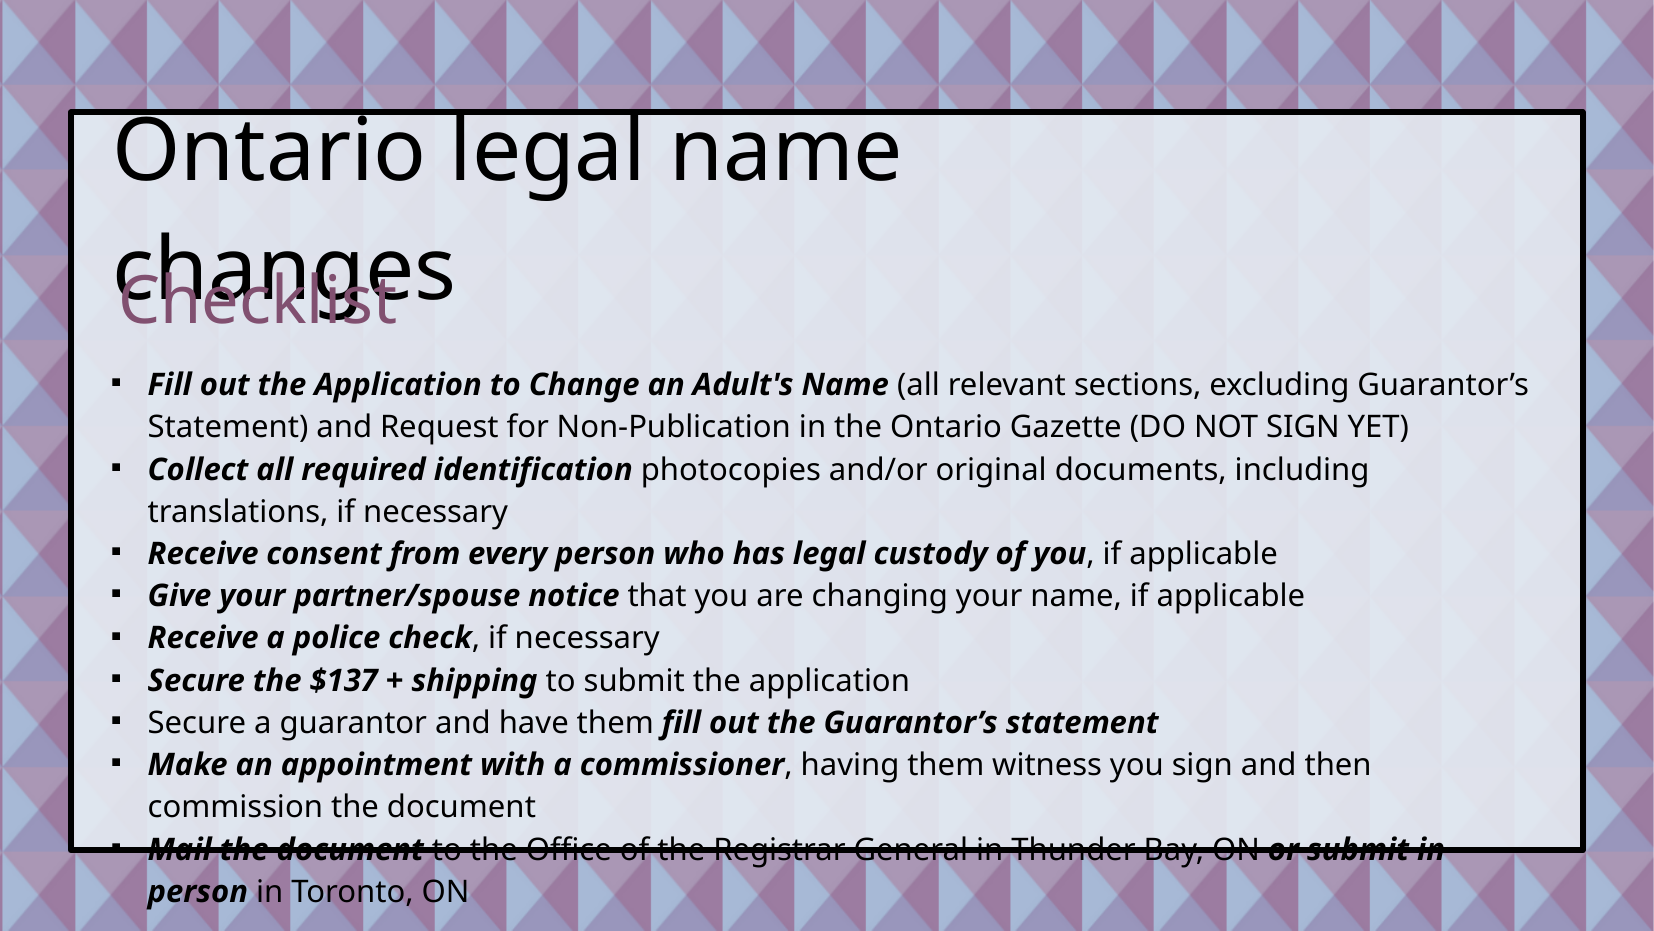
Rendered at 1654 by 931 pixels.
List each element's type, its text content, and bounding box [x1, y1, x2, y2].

text_box [530, 840, 544, 851]
text_box [898, 845, 907, 851]
text_box [989, 845, 998, 851]
text_box [70, 112, 1583, 851]
text_box [1149, 840, 1158, 847]
title Checklist [118, 251, 1099, 343]
text_box [624, 845, 633, 851]
text_box [755, 845, 764, 851]
text_box [673, 845, 682, 851]
text_box [505, 845, 513, 850]
text_box [486, 845, 495, 851]
text_box Fill out the Application to Change an Adult's Name (all relevant sections, excluding Guarantor’s Statement) and Request for Non-Publication in the Ontario Gazette (DO NOT SIGN YET) Collect all required identification photocopies and/or original documents, including translations, if necessary Receive consent from every person who has legal custody of you, if applicable Give your partner/spouse notice that you are changing your name, if applicable Receive a police check, if necessary Secure the $137 + shipping to submit the application Secure a guarantor and have them fill out the Guarantor’s statement Make an appointment with a commissioner, having them witness you sign and then commission the document Mail the document to the Office of the Registrar General in Thunder Bay, ON or submit in person in Toronto, ON [112, 362, 1536, 827]
text_box [1091, 845, 1100, 851]
text_box [599, 845, 607, 850]
text_box [448, 845, 457, 851]
text_box [1241, 842, 1247, 851]
text_box [719, 840, 727, 848]
picture [0, 0, 1654, 931]
text_box [1217, 840, 1231, 851]
text_box [1071, 845, 1080, 851]
text_box [1110, 845, 1118, 850]
text_box [692, 845, 700, 850]
title Ontario legal name changes [112, 153, 1223, 259]
text_box [881, 845, 889, 850]
text_box [737, 845, 745, 850]
text_box [1033, 845, 1042, 851]
text_box [917, 845, 925, 850]
